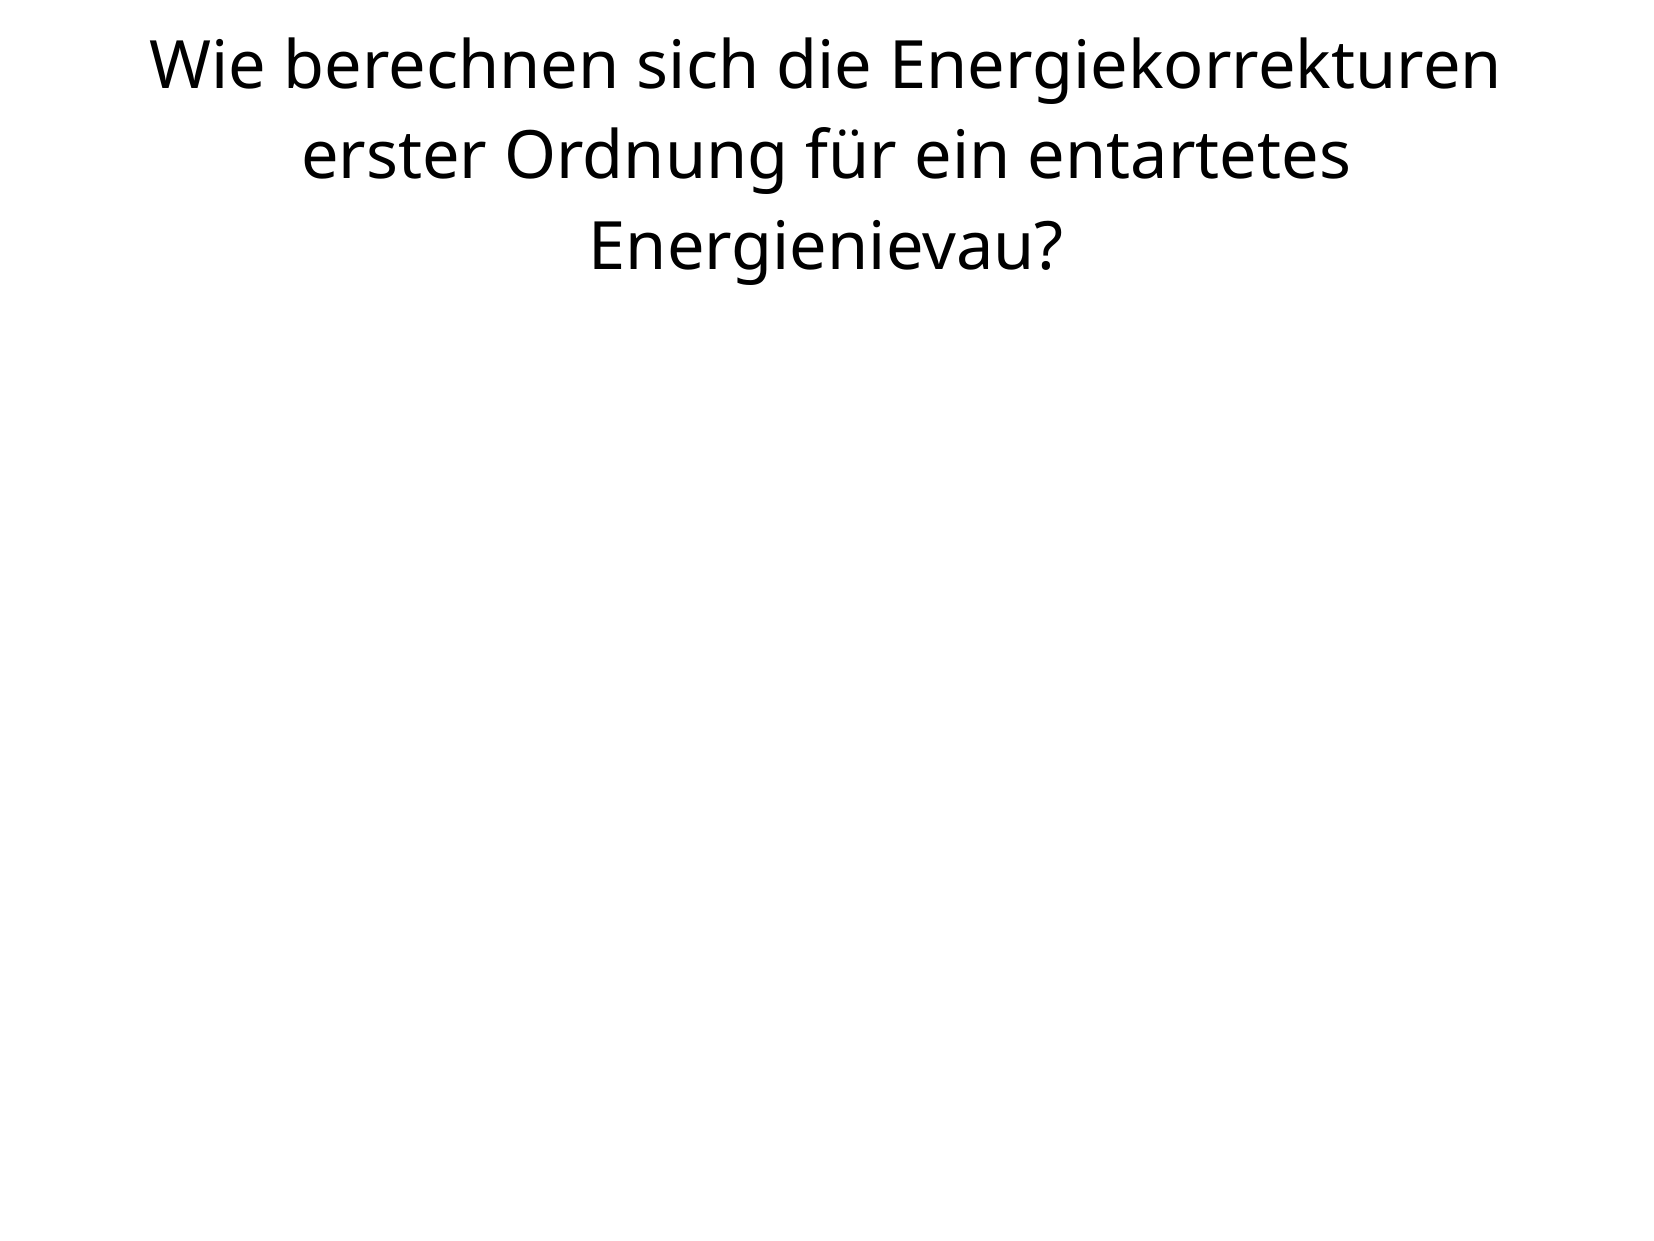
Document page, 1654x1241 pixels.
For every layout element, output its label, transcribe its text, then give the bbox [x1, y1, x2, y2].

title Wie berechnen sich die Energiekorrekturen erster Ordnung für ein entartetes Energienievau? [82, 49, 1571, 257]
